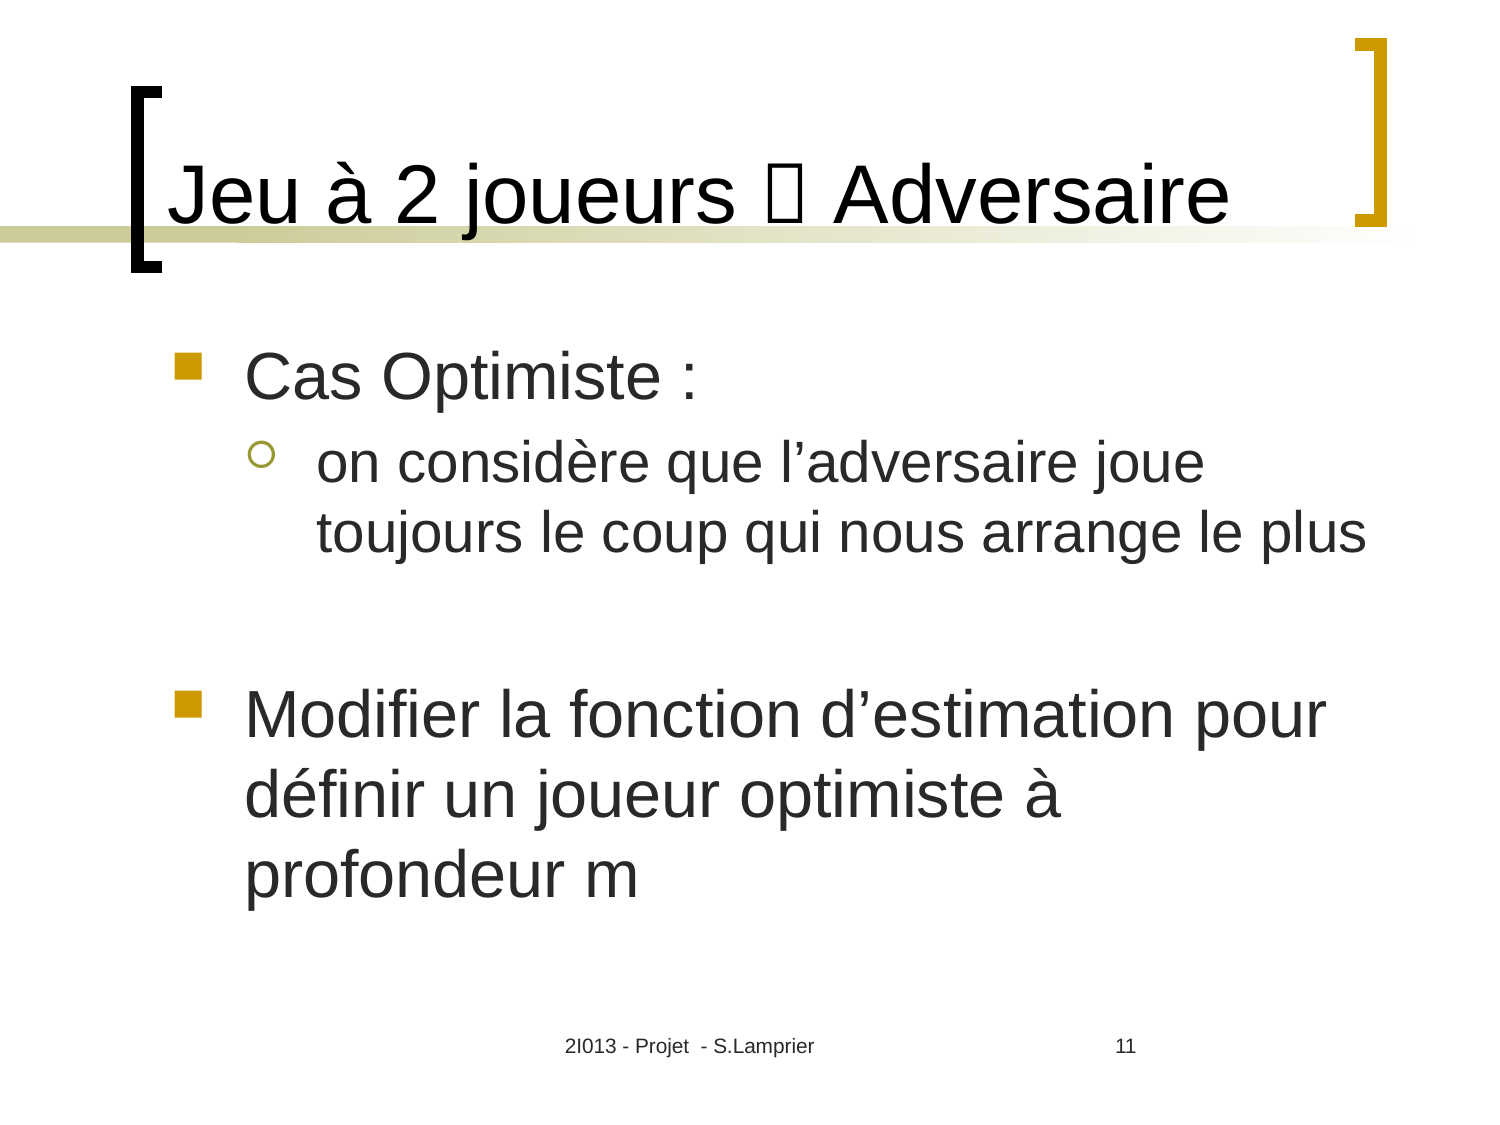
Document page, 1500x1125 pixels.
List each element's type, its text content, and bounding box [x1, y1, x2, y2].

footer 2I013 - Projet - S.Lamprier [549, 1025, 1025, 1100]
list Cas Optimiste : on considère que l’adversaire joue toujours le coup qui nous arrange le plus Modifier la fonction d’estimation pour définir un joueur optimiste à profondeur m [155, 324, 1413, 1000]
title Jeu à 2 joueurs  Adversaire [152, 15, 1328, 248]
slide_number <numéro> [1100, 1025, 1413, 1100]
